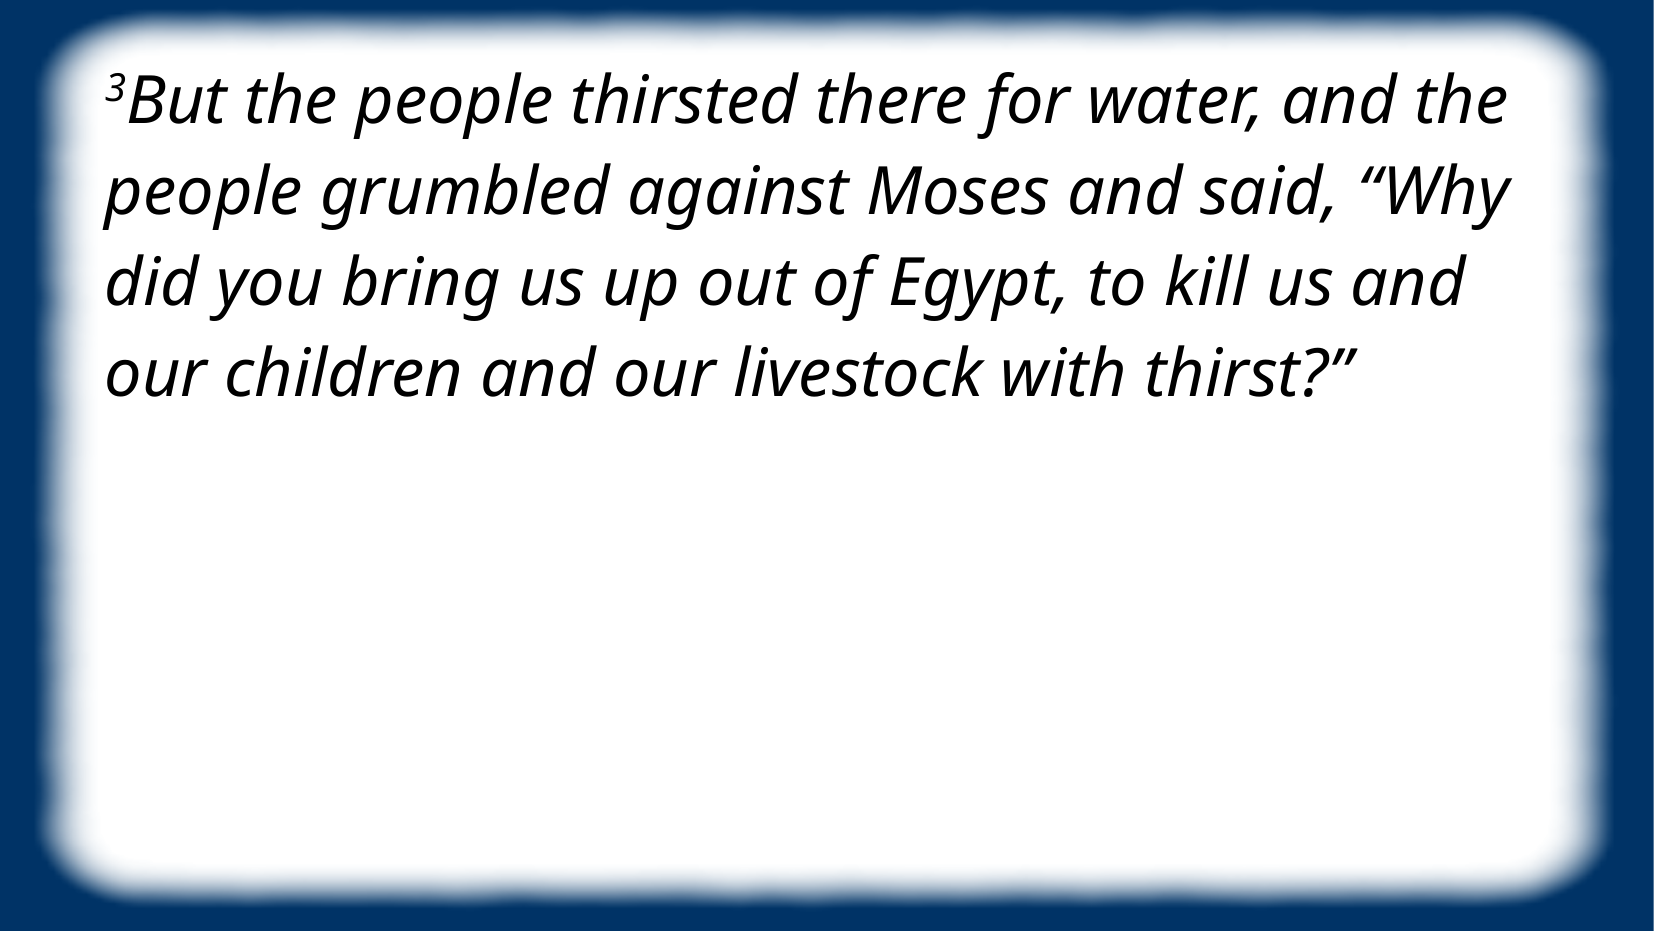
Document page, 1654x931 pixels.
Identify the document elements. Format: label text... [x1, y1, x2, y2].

picture [0, 0, 1654, 931]
text_box 3But the people thirsted there for water, and the people grumbled against Moses and said, “Why did you bring us up out of Egypt, to kill us and our children and our livestock with thirst?” [90, 45, 1561, 415]
